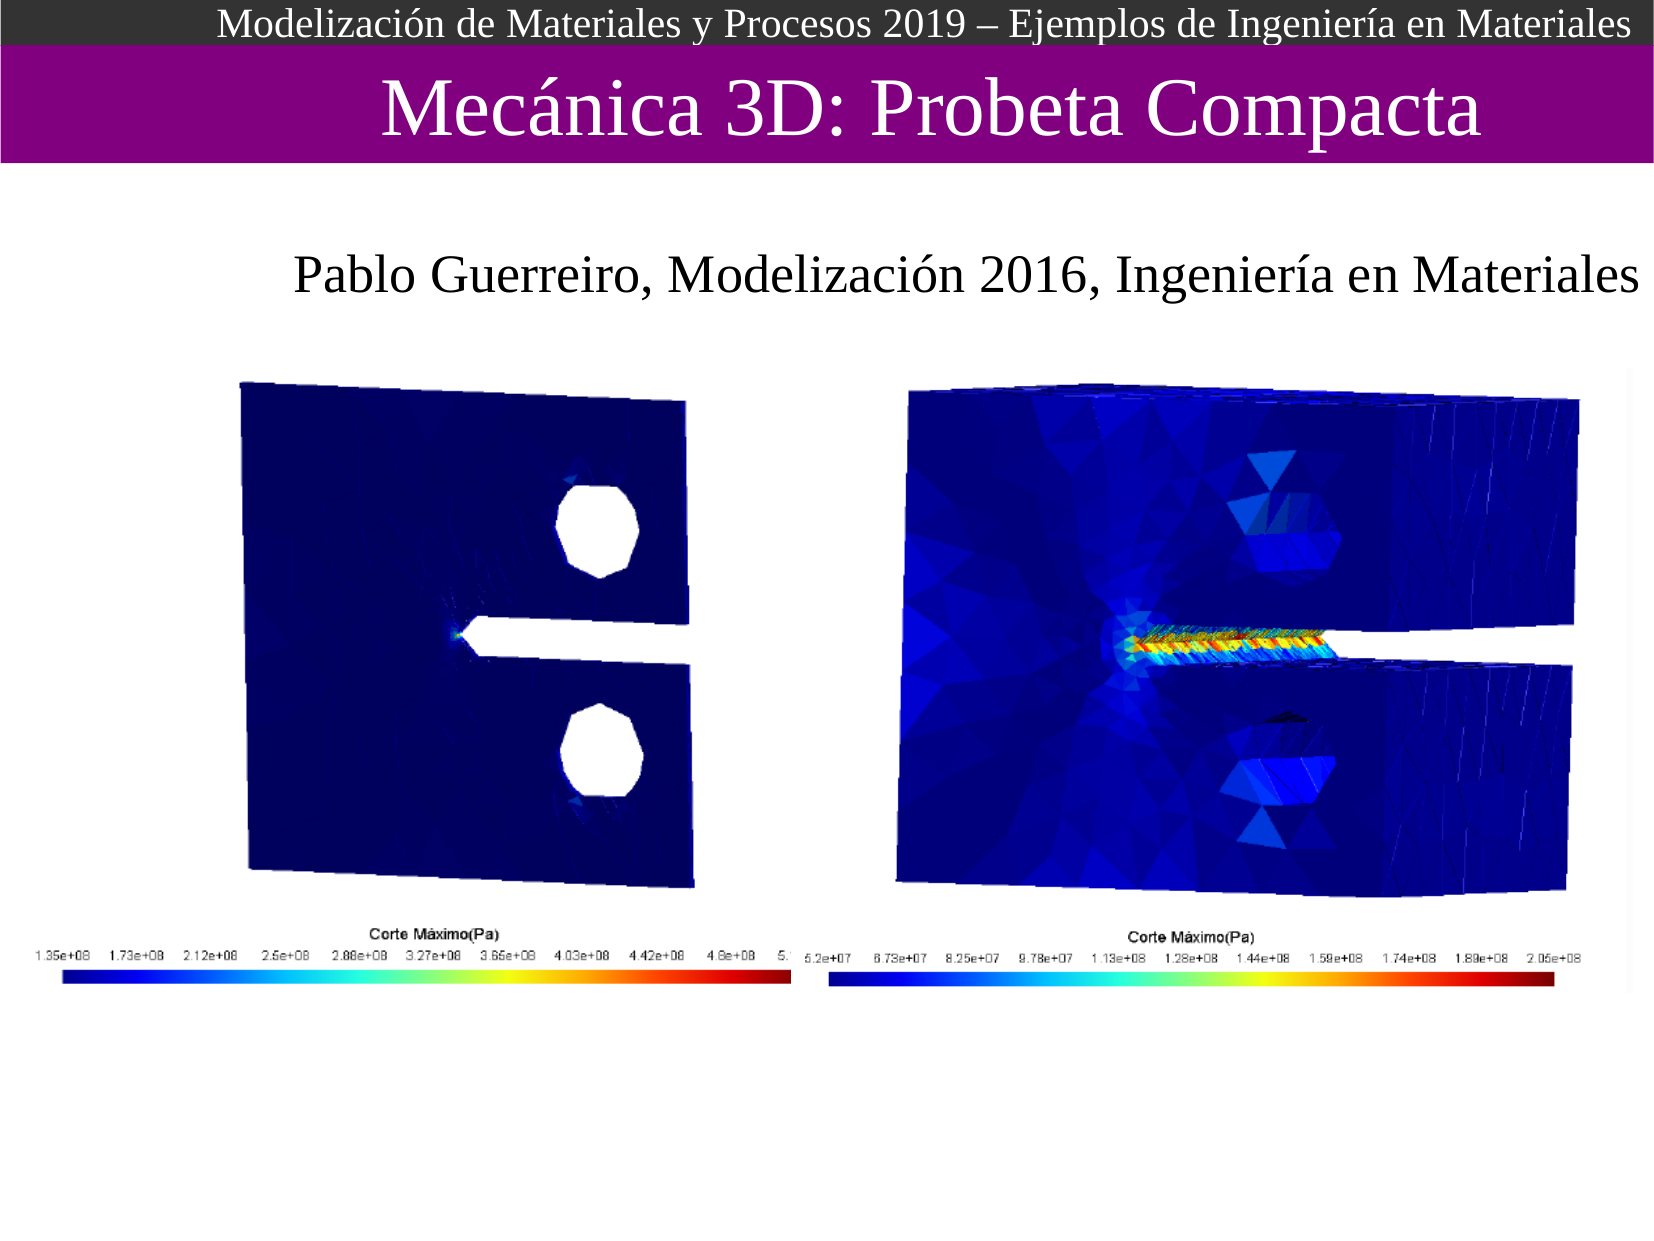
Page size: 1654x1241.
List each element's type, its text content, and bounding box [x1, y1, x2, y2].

text_box Pablo Guerreiro, Modelización 2016, Ingeniería en Materiales [278, 237, 1654, 372]
text_box Mecánica 3D: Probeta Compacta [230, 53, 1634, 168]
picture [26, 368, 1633, 1002]
